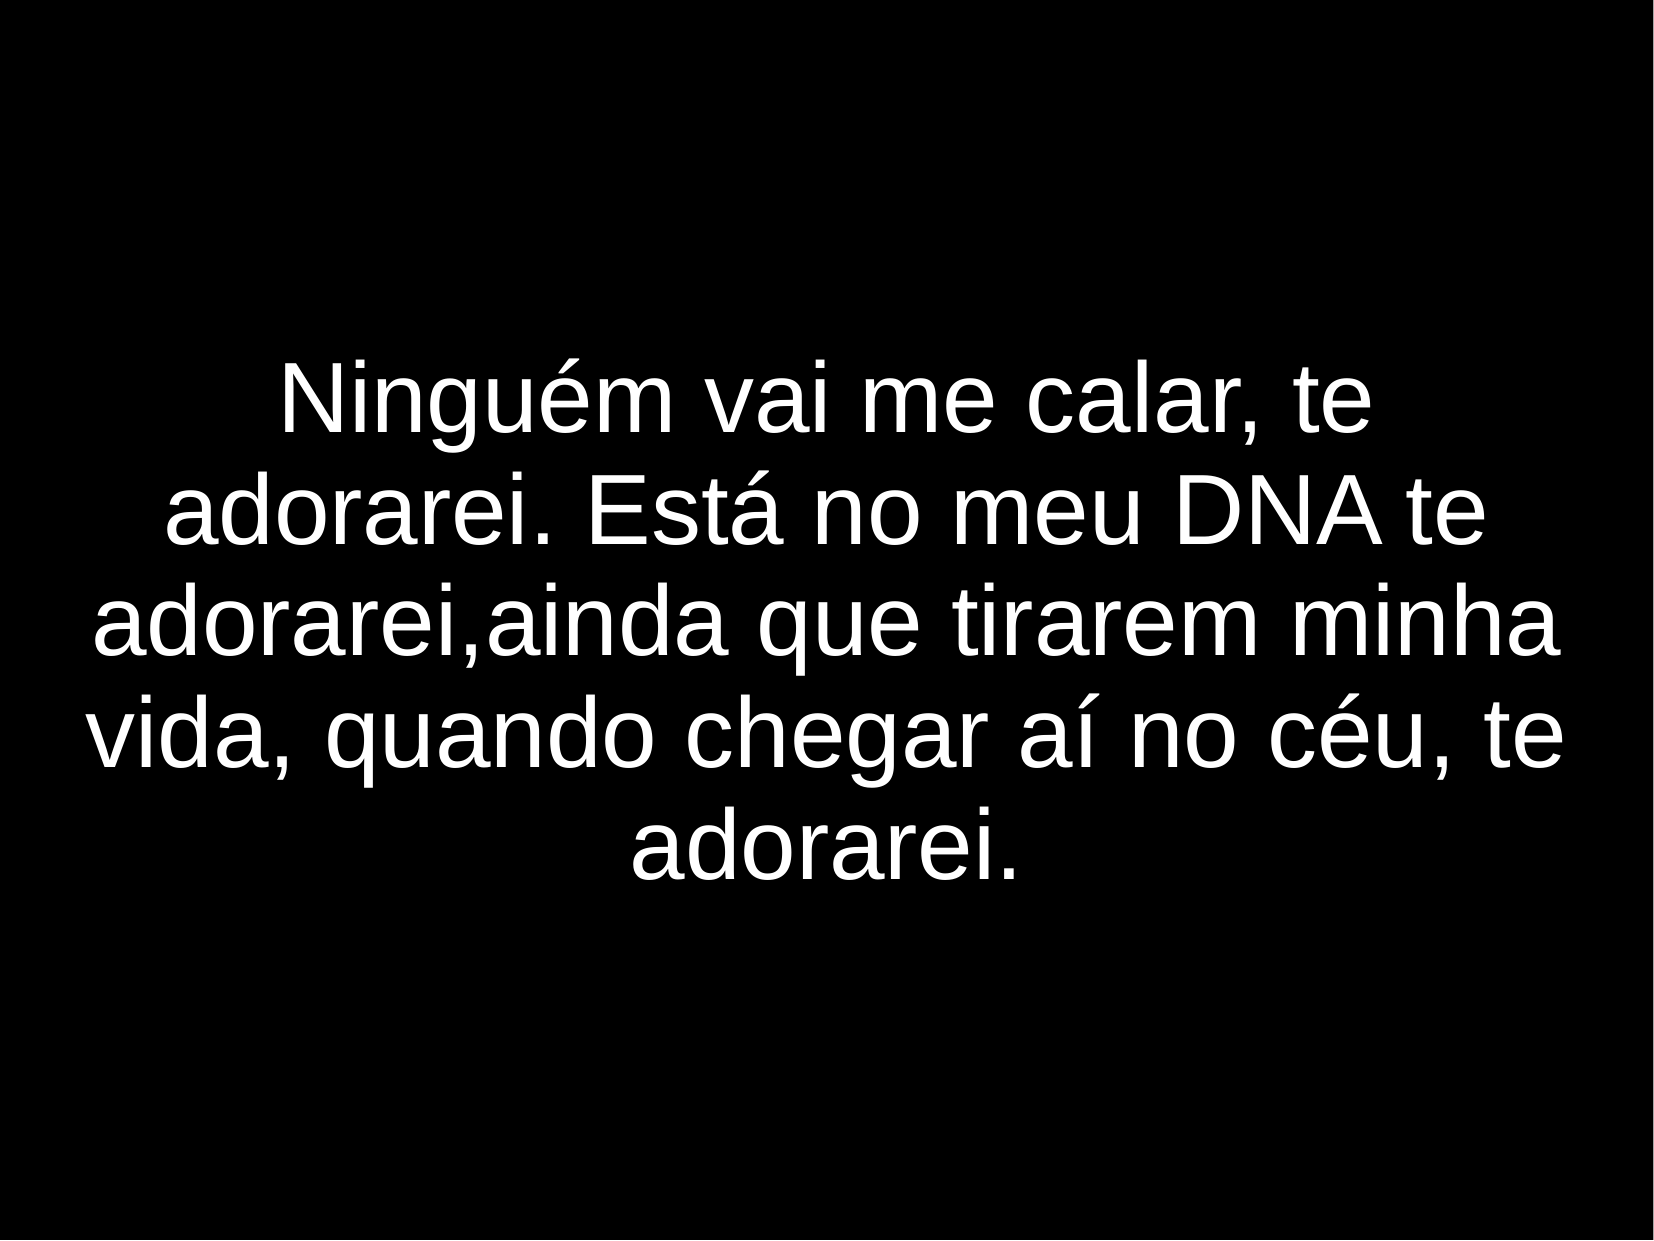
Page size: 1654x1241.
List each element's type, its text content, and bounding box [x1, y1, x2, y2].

subtitle Ninguém vai me calar, te adorarei. Está no meu DNA te adorarei,ainda que tirarem minha vida, quando chegar aí no céu, te adorarei. [82, 49, 1571, 1193]
